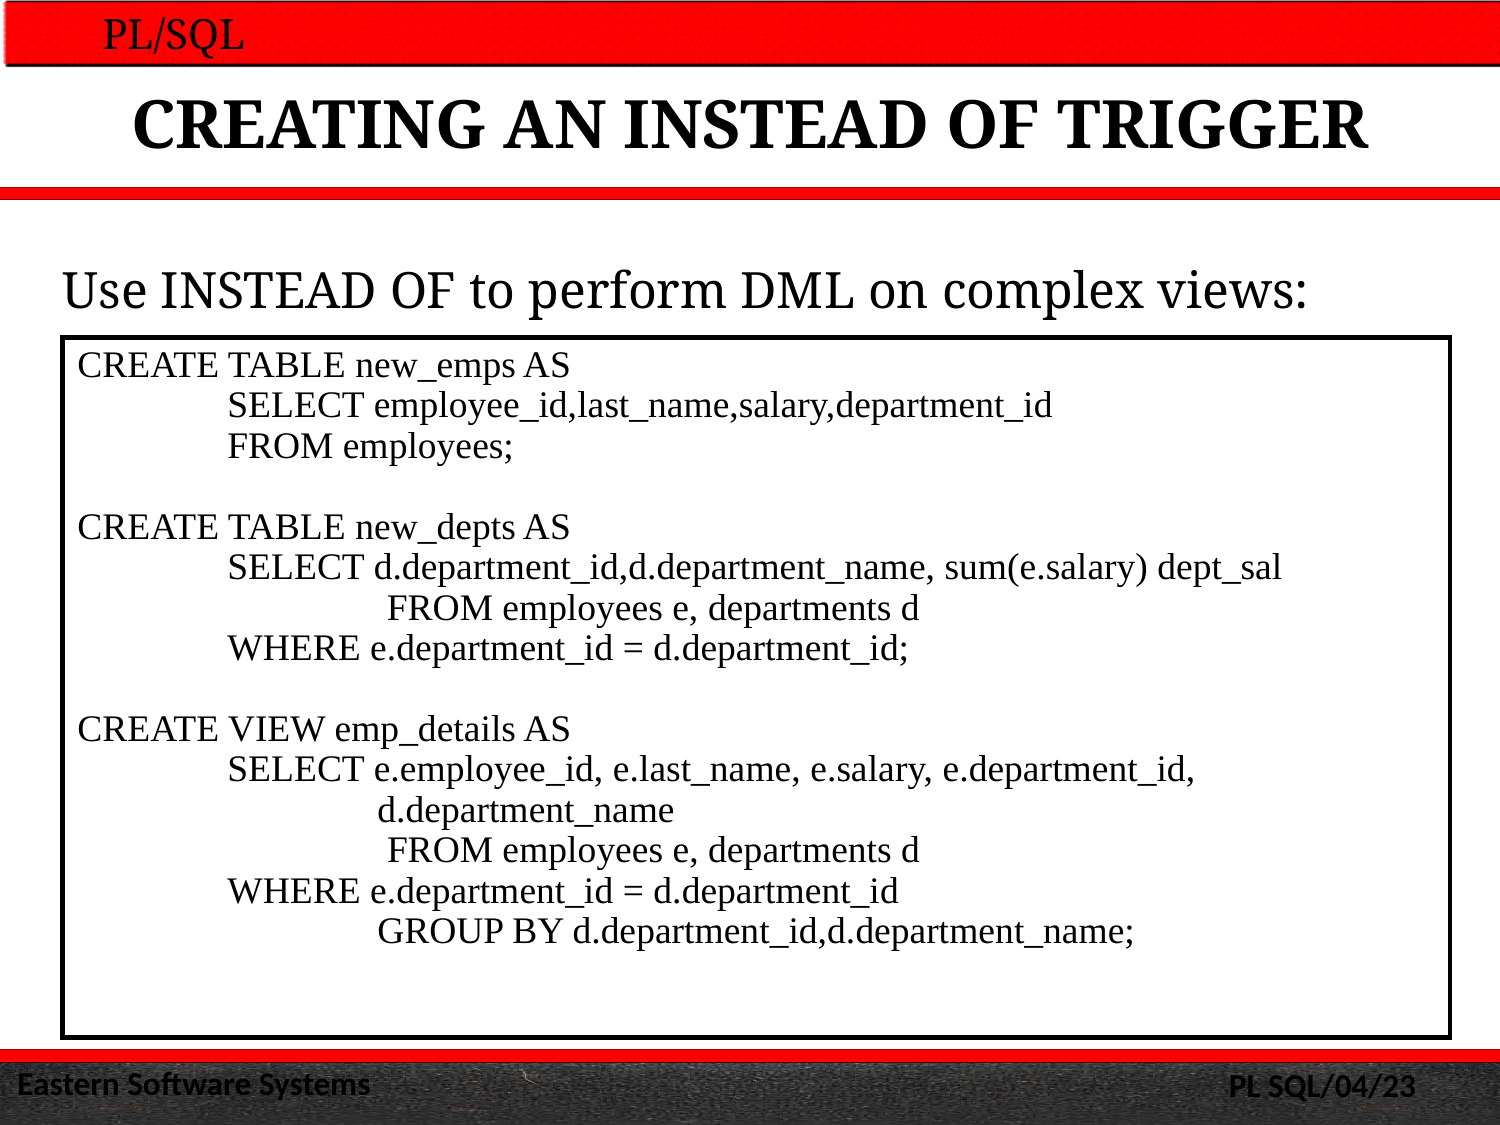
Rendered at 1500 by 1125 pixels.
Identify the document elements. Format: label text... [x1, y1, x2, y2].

text_box CREATE TABLE new_emps AS SELECT employee_id,last_name,salary,department_id FROM employees; CREATE TABLE new_depts AS SELECT d.department_id,d.department_name, sum(e.salary) dept_sal FROM employees e, departments d WHERE e.department_id = d.department_id; CREATE VIEW emp_details AS SELECT e.employee_id, e.last_name, e.salary, e.department_id, d.department_name FROM employees e, departments d WHERE e.department_id = d.department_id GROUP BY d.department_id,d.department_name; [62, 337, 1450, 1038]
text_box PL/SQL [87, 0, 288, 65]
text_box Use INSTEAD OF to perform DML on complex views: [43, 256, 1425, 326]
text_box PL SQL/04/23 [373, 1056, 1500, 1125]
text_box Eastern Software Systems [2, 1054, 394, 1110]
picture [0, 187, 1500, 200]
picture [0, 0, 1500, 69]
picture [0, 1049, 1500, 1125]
text_box CREATING AN INSTEAD OF TRIGGER [0, 74, 1500, 170]
